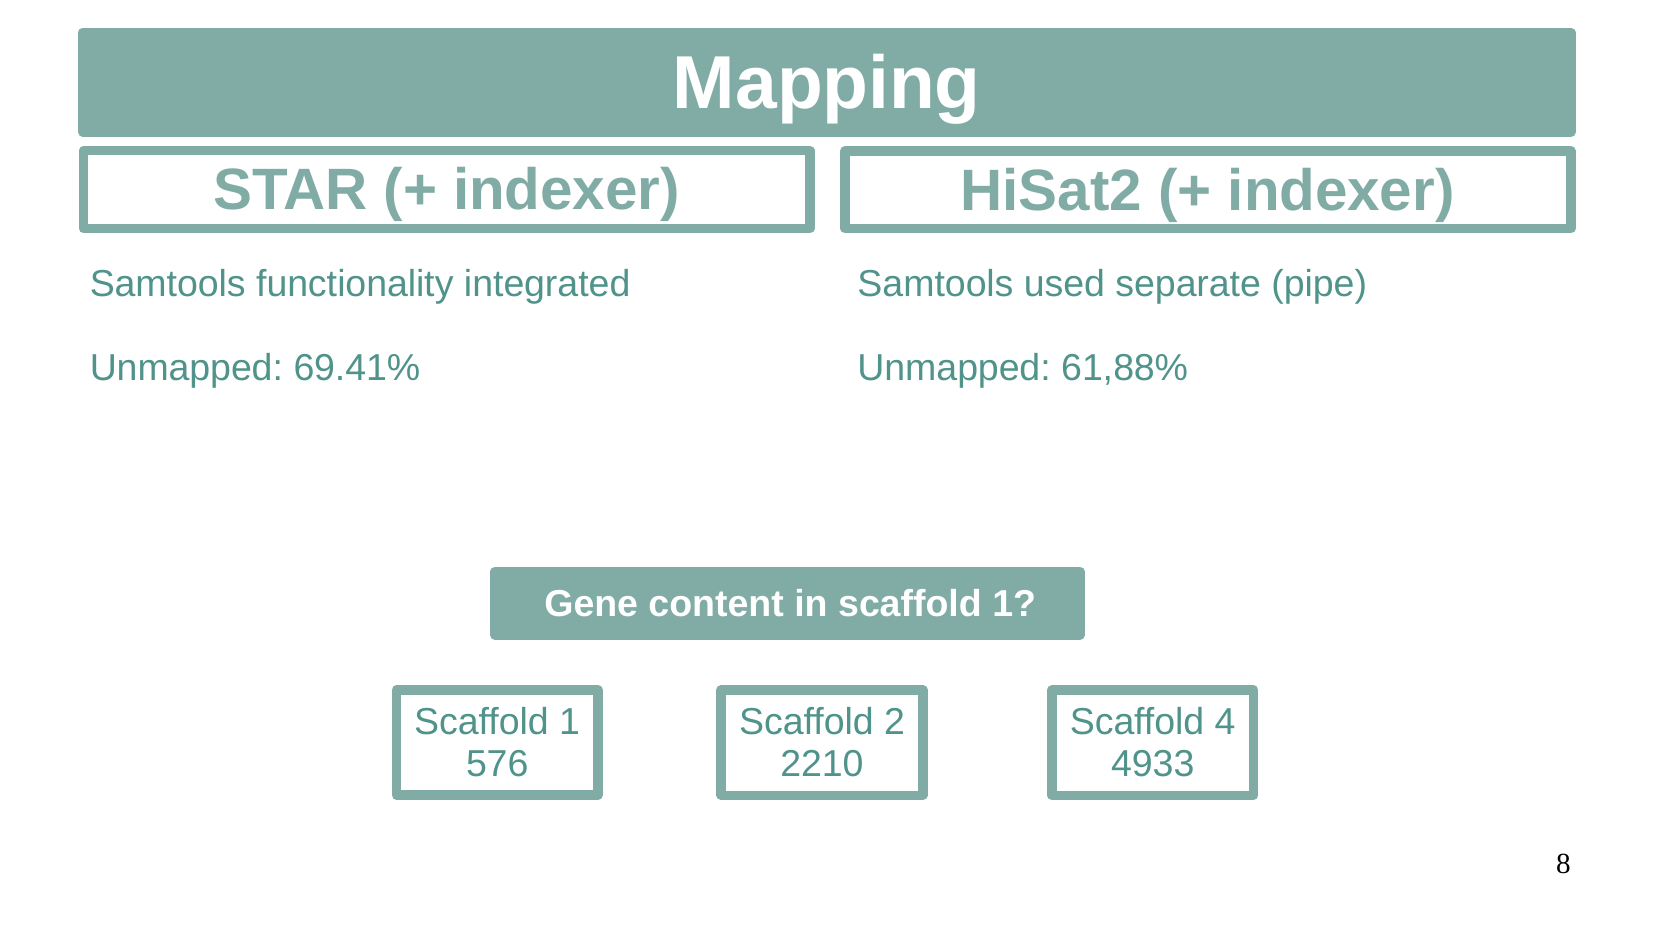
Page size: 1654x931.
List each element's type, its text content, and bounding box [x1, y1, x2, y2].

title STAR (+ indexer) [83, 150, 811, 229]
text_box Samtools used separate (pipe) Unmapped: 61,88% [842, 255, 1382, 396]
text_box Scaffold 4 4933 [1051, 690, 1254, 796]
text_box Scaffold 2 2210 [721, 690, 923, 796]
text_box Gene content in scaffold 1? [495, 571, 1081, 635]
text_box Scaffold 1 576 [396, 690, 599, 796]
text_box Samtools functionality integrated Unmapped: 69.41% [75, 255, 646, 396]
title Mapping [82, 32, 1571, 132]
title HiSat2 (+ indexer) [844, 150, 1571, 229]
